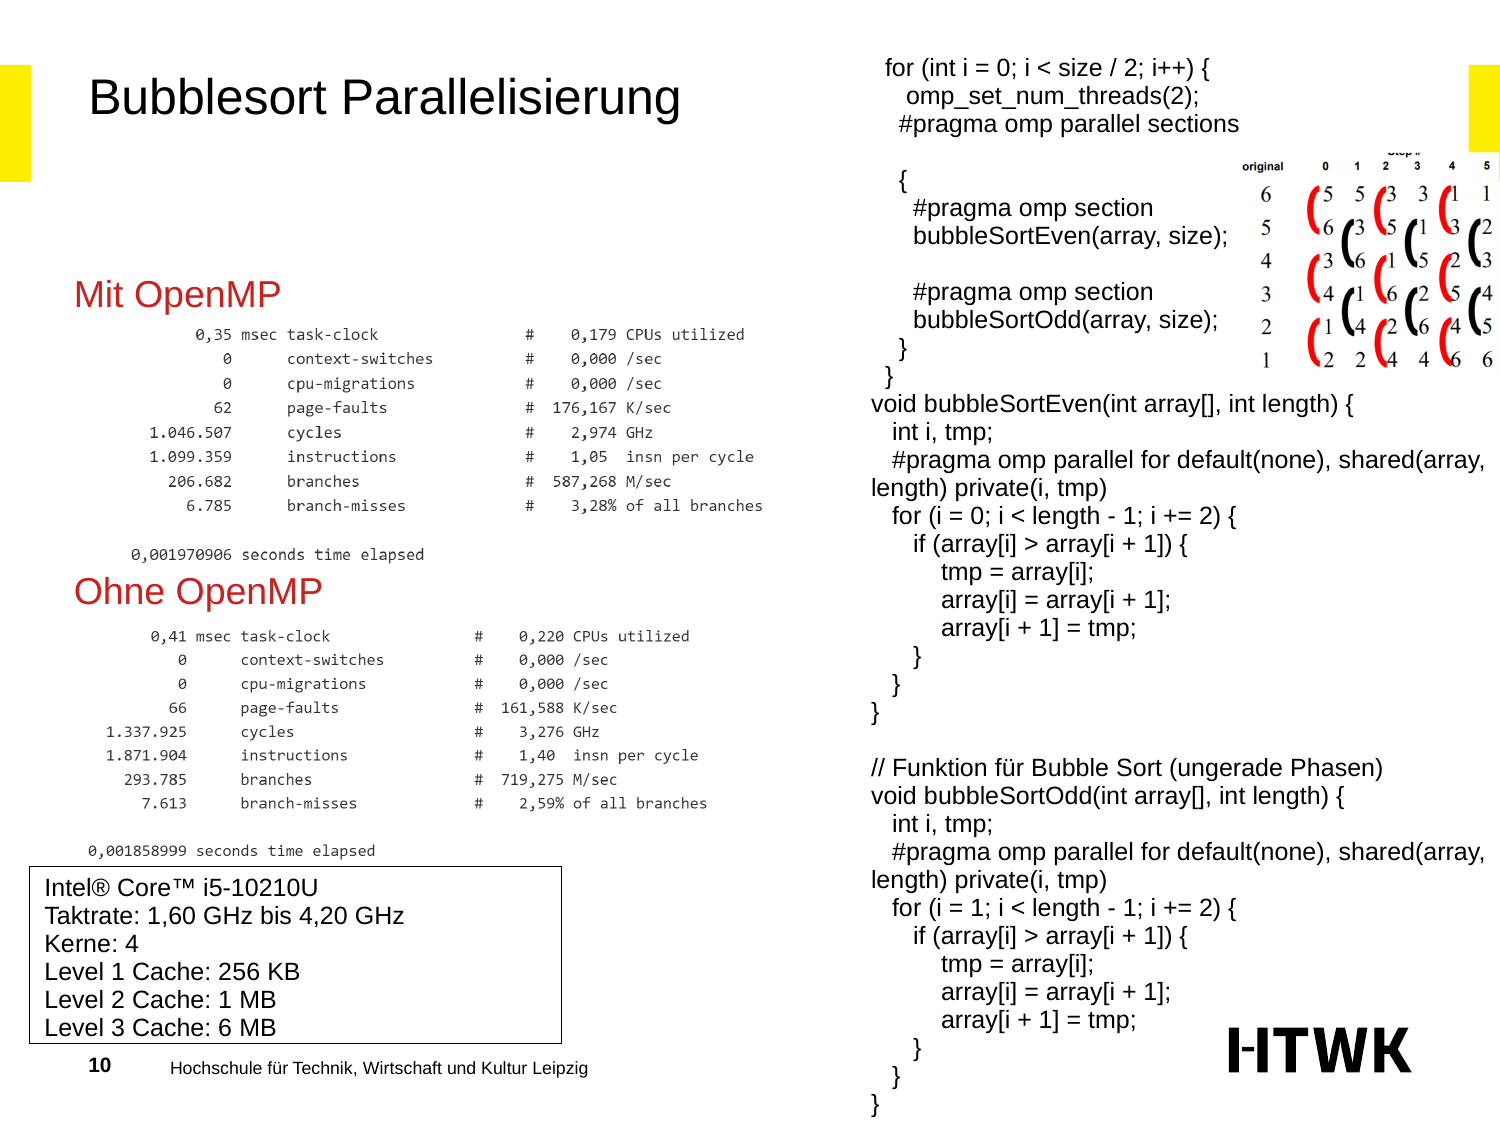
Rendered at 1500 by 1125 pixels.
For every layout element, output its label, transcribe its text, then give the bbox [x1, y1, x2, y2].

picture [115, 320, 768, 569]
text_box for (int i = 0; i < size / 2; i++) { omp_set_num_threads(2); #pragma omp parallel sections { #pragma omp section bubbleSortEven(array, size); #pragma omp section bubbleSortOdd(array, size); } } void bubbleSortEven(int array[], int length) { int i, tmp; #pragma omp parallel for default(none), shared(array, length) private(i, tmp) for (i = 0; i < length - 1; i += 2) { if (array[i] > array[i + 1]) { tmp = array[i]; array[i] = array[i + 1]; array[i + 1] = tmp; } } } // Funktion für Bubble Sort (ungerade Phasen) void bubbleSortOdd(int array[], int length) { int i, tmp; #pragma omp parallel for default(none), shared(array, length) private(i, tmp) for (i = 1; i < length - 1; i += 2) { if (array[i] > array[i + 1]) { tmp = array[i]; array[i] = array[i + 1]; array[i + 1] = tmp; } } } [856, 46, 1500, 1125]
picture [1240, 152, 1500, 375]
picture [86, 620, 709, 861]
text_box Mit OpenMP [59, 265, 325, 323]
title Bubblesort Parallelisierung [88, 59, 856, 177]
text_box Ohne OpenMP [59, 563, 443, 663]
text_box Intel® Core™ i5-10210U Taktrate: 1,60 GHz bis 4,20 GHz Kerne: 4 Level 1 Cache: 256 KB Level 2 Cache: 1 MB Level 3 Cache: 6 MB [29, 866, 562, 1077]
